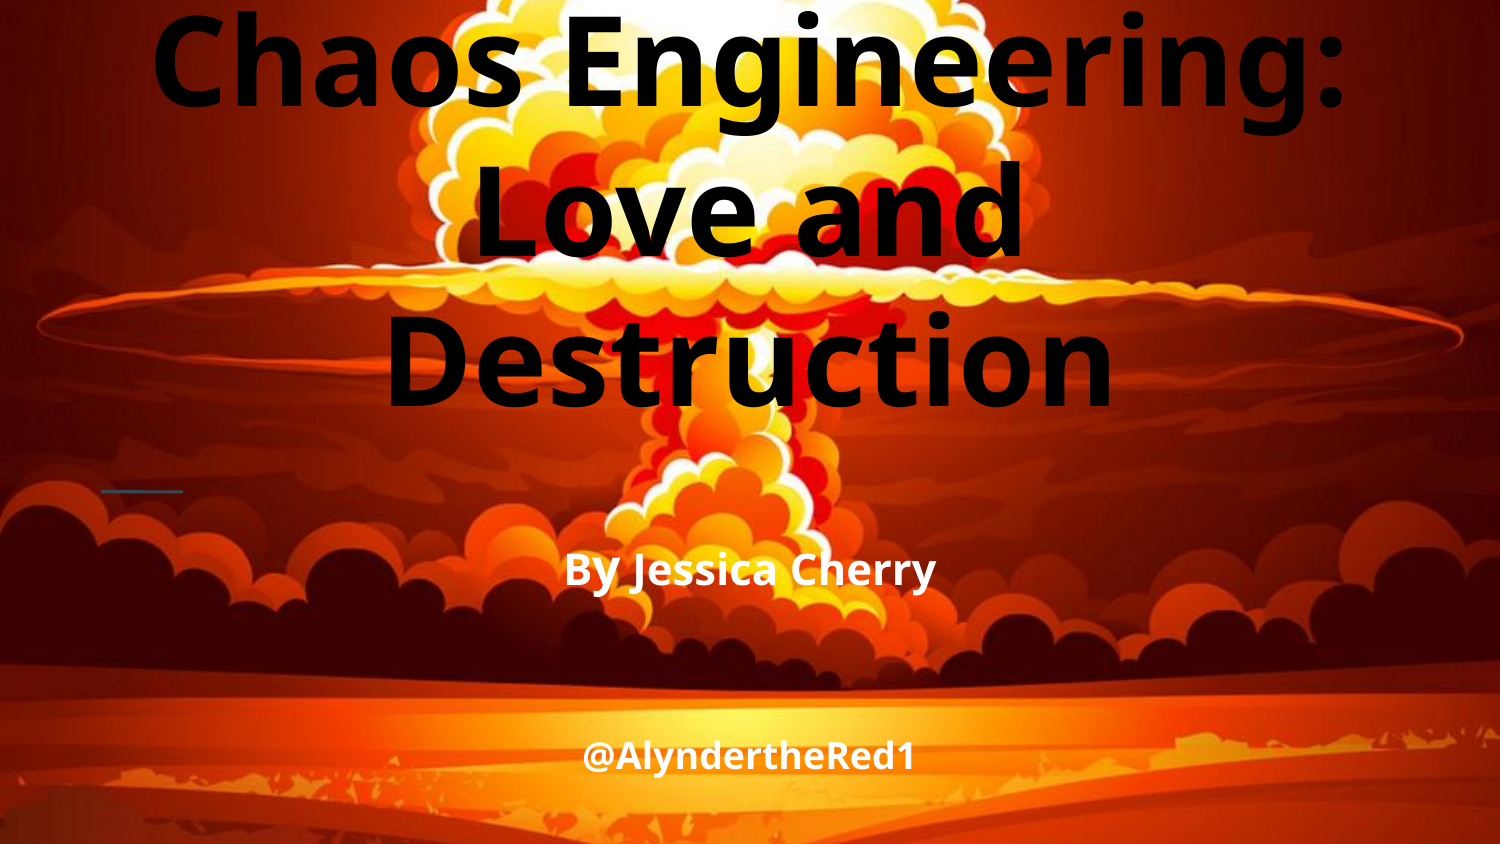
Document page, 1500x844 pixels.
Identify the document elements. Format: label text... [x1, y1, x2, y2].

title Chaos Engineering: Love and Destruction [110, 162, 1390, 447]
subtitle By Jessica Cherry [110, 520, 1390, 651]
picture [0, 0, 1500, 844]
subtitle @AlyndertheRed1 [83, 716, 1417, 800]
